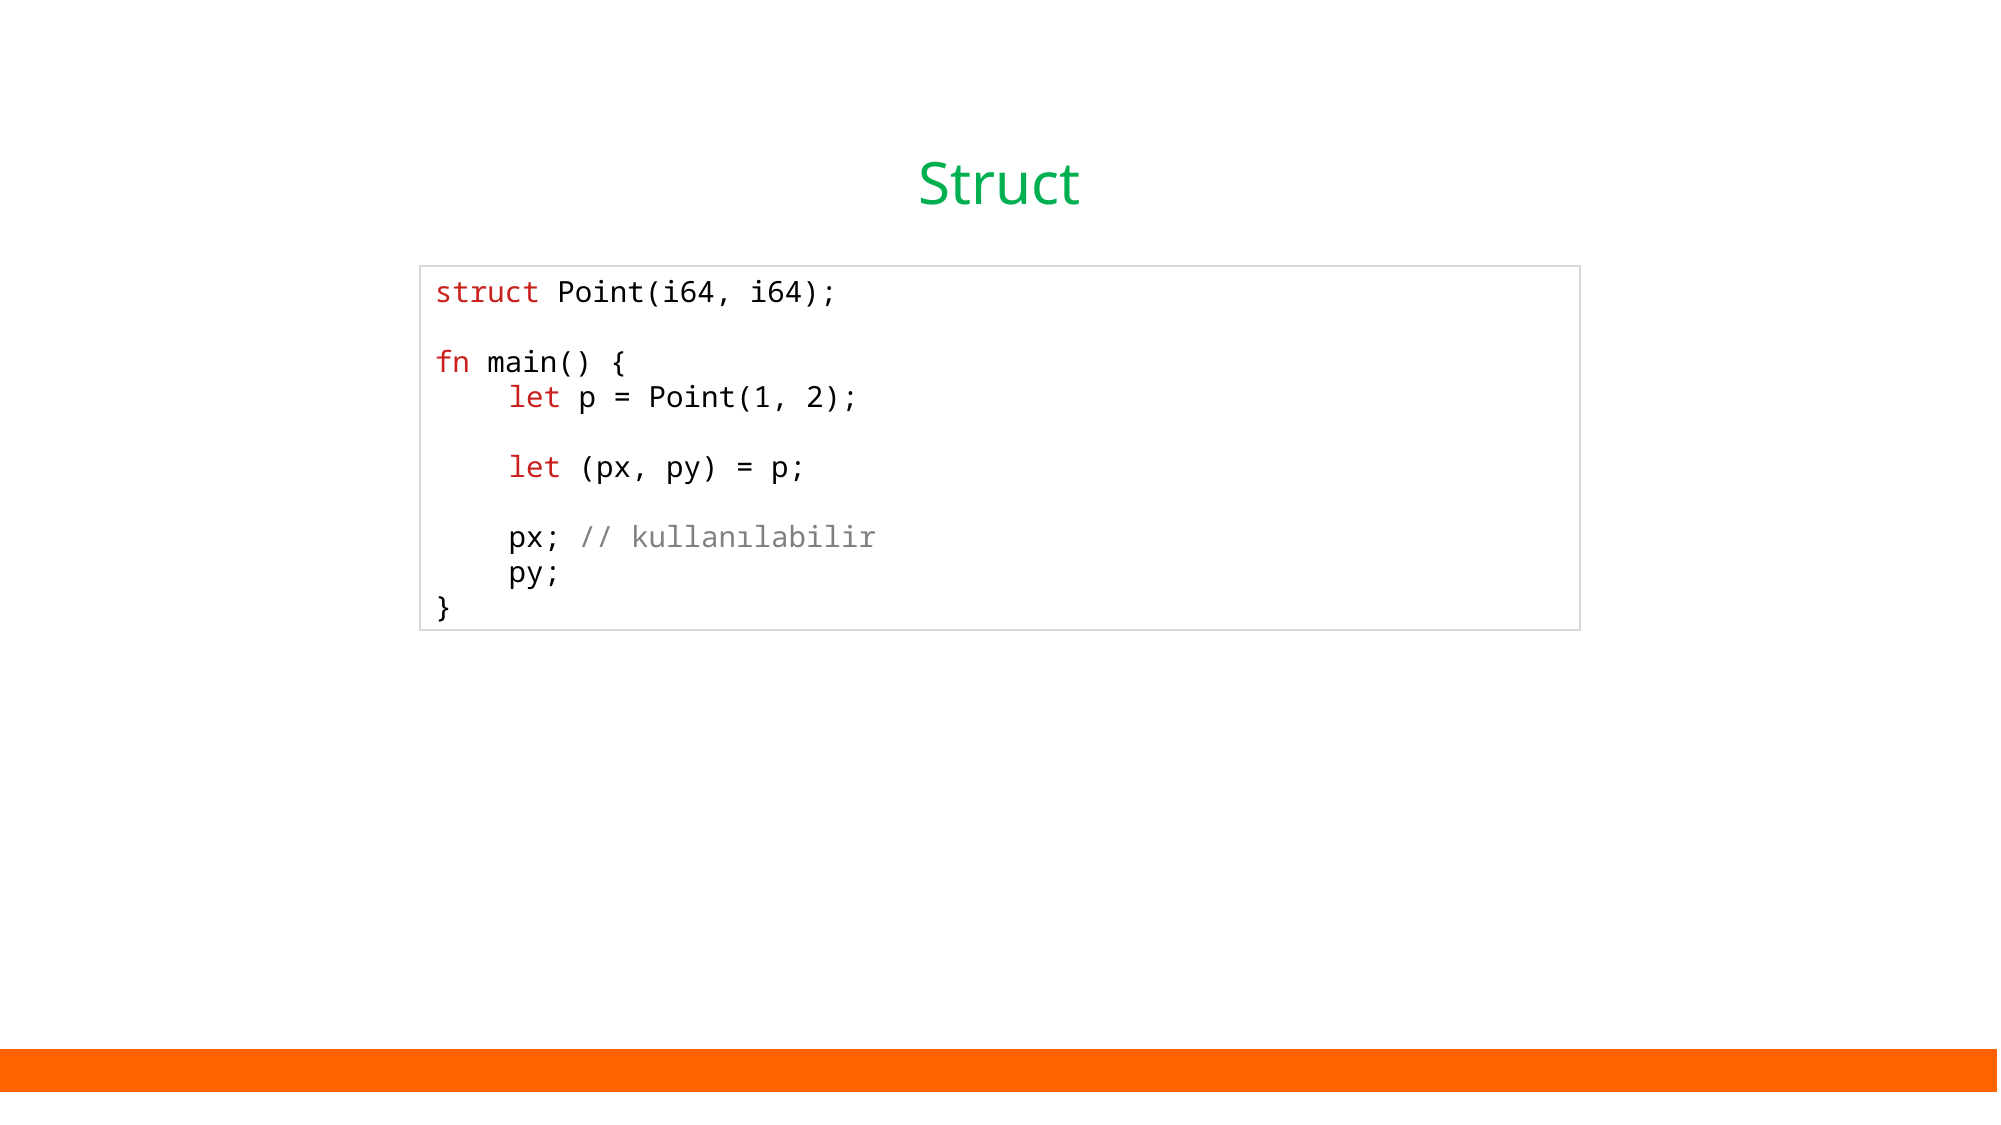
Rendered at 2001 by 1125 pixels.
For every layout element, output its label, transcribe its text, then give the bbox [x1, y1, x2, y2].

list Struct [420, 146, 1580, 237]
text_box struct Point(i64, i64); fn main() { let p = Point(1, 2); let (px, py) = p; px; // kullanılabilir py; } [419, 265, 1581, 631]
text_box [0, 1049, 1997, 1092]
